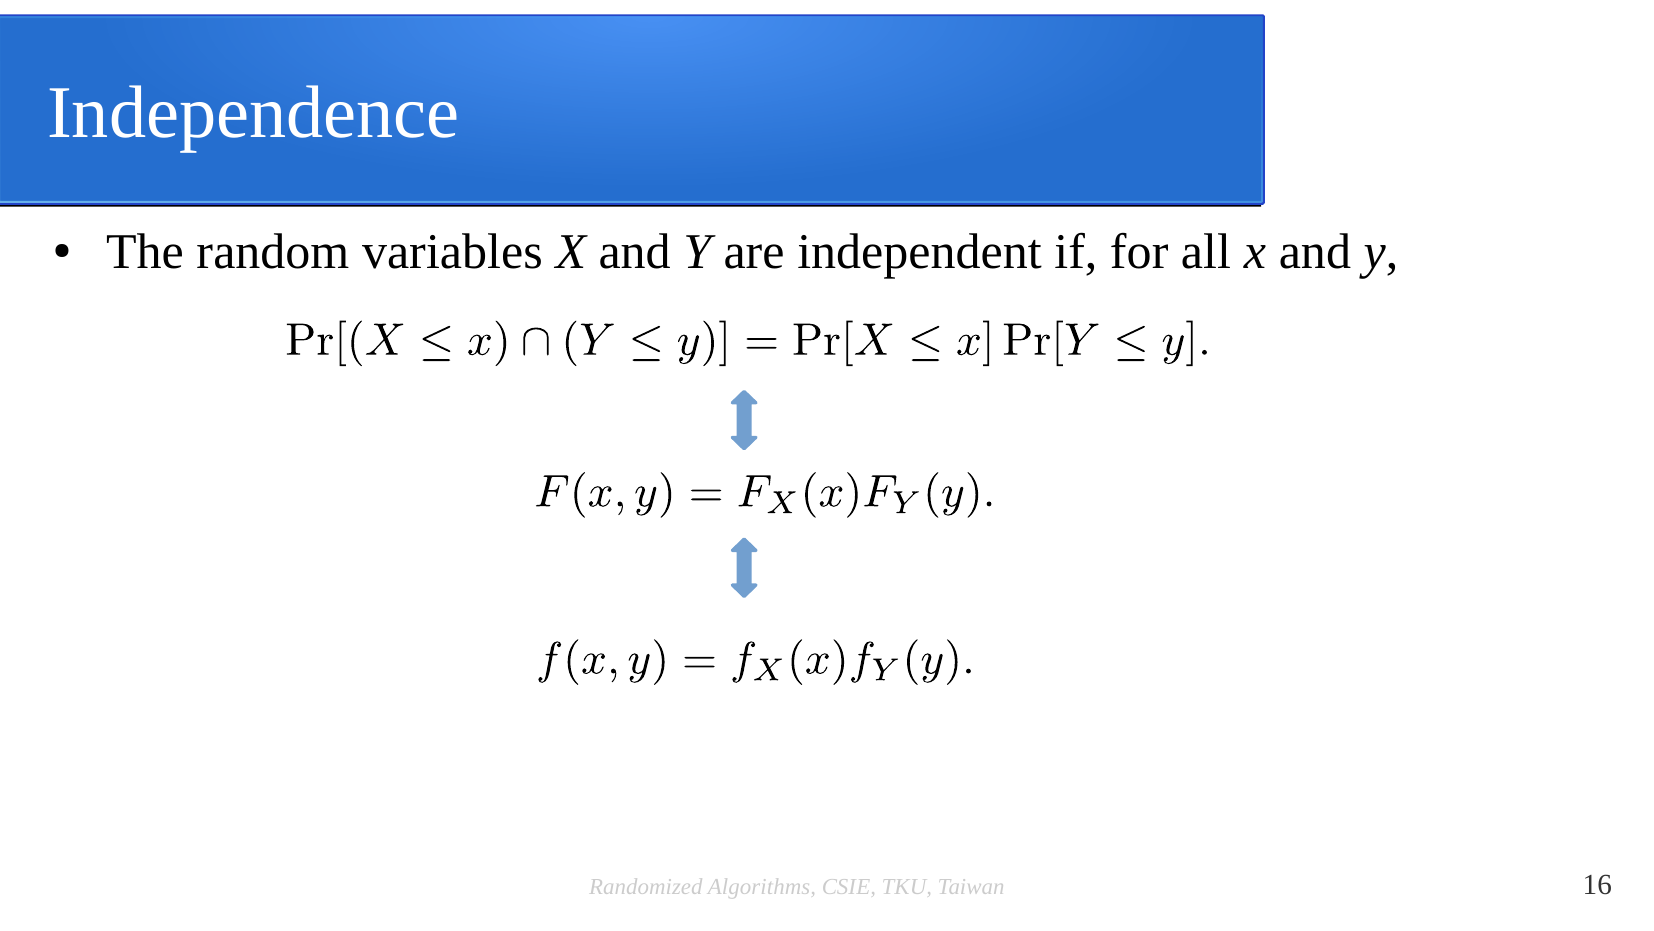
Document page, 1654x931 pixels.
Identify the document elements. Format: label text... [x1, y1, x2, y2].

picture [534, 472, 992, 518]
text_box [732, 539, 757, 597]
picture [534, 637, 973, 687]
list The random variables X and Y are independent if, for all x and y, [35, 224, 1524, 764]
picture [283, 318, 1209, 368]
title Independence [47, 35, 1199, 189]
text_box [732, 391, 756, 449]
